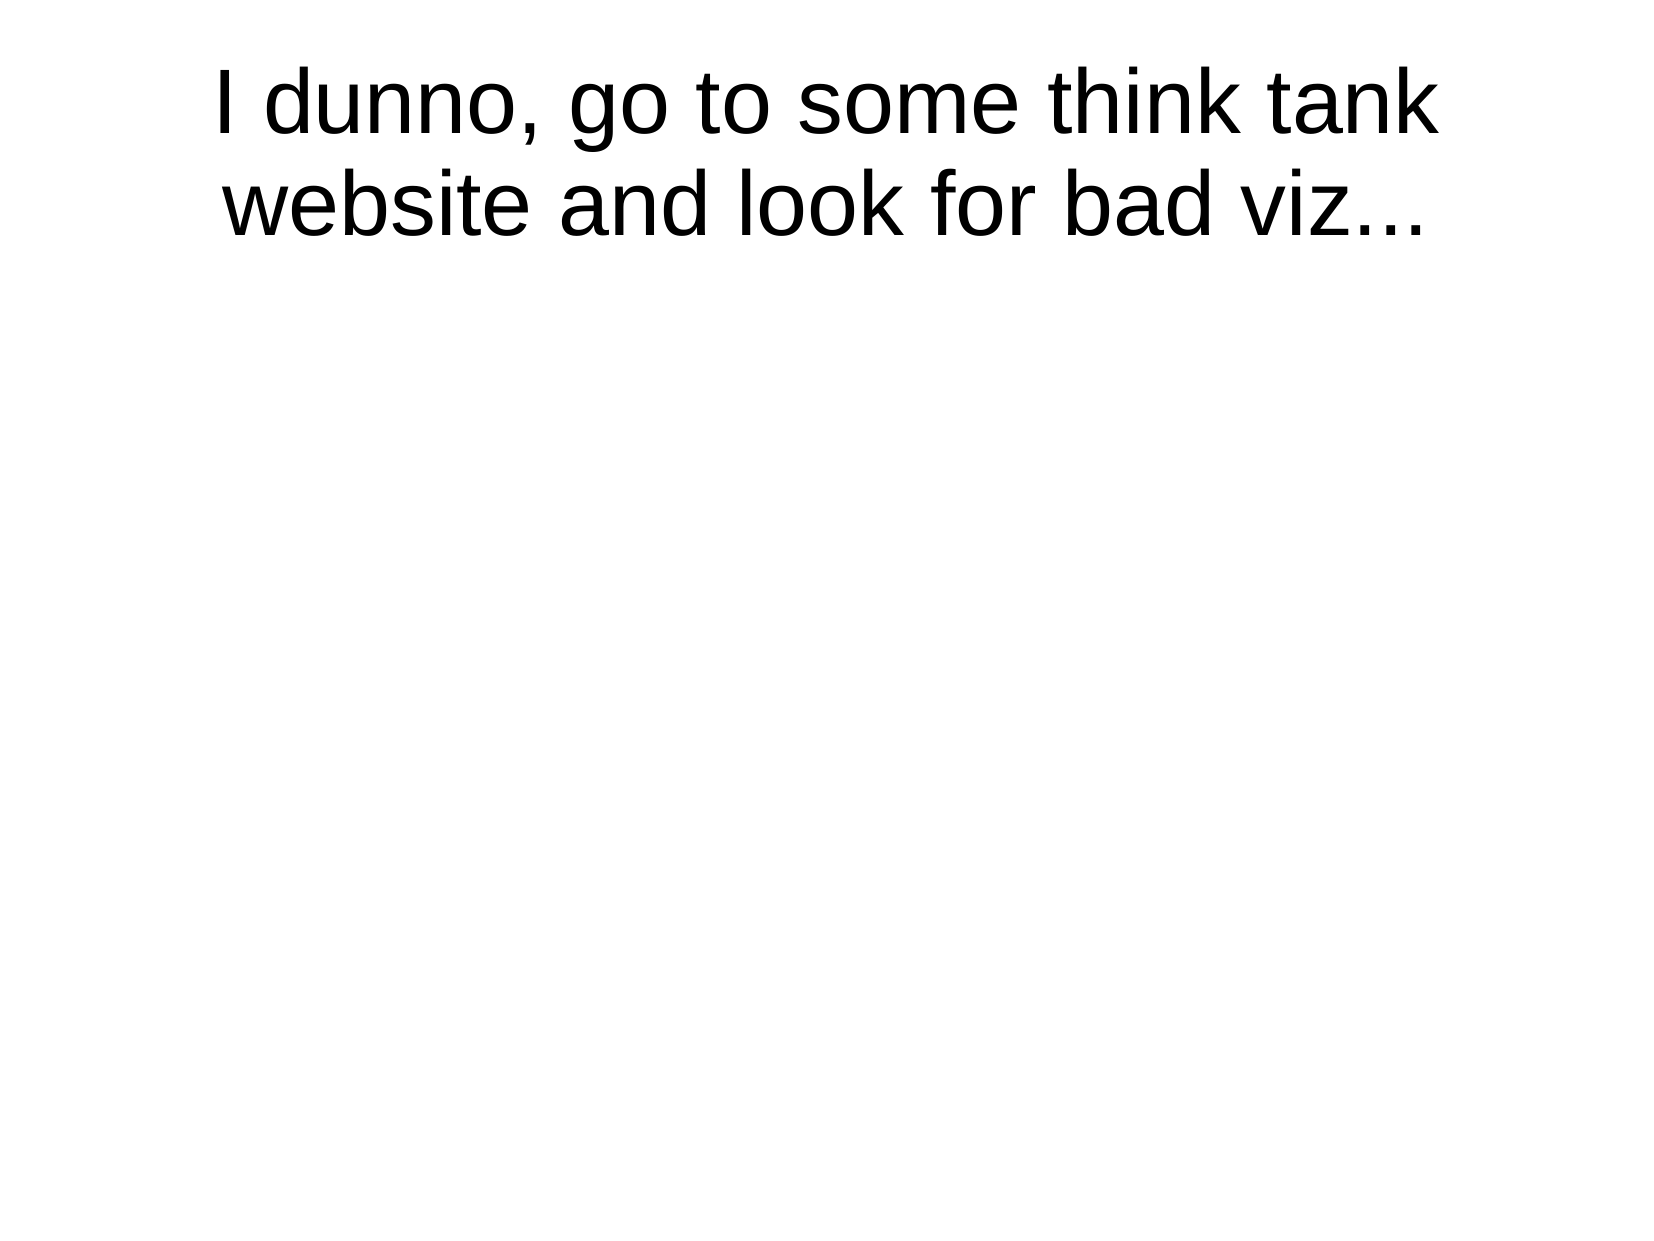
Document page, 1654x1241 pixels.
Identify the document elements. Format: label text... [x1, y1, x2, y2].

title I dunno, go to some think tank website and look for bad viz... [82, 49, 1571, 257]
